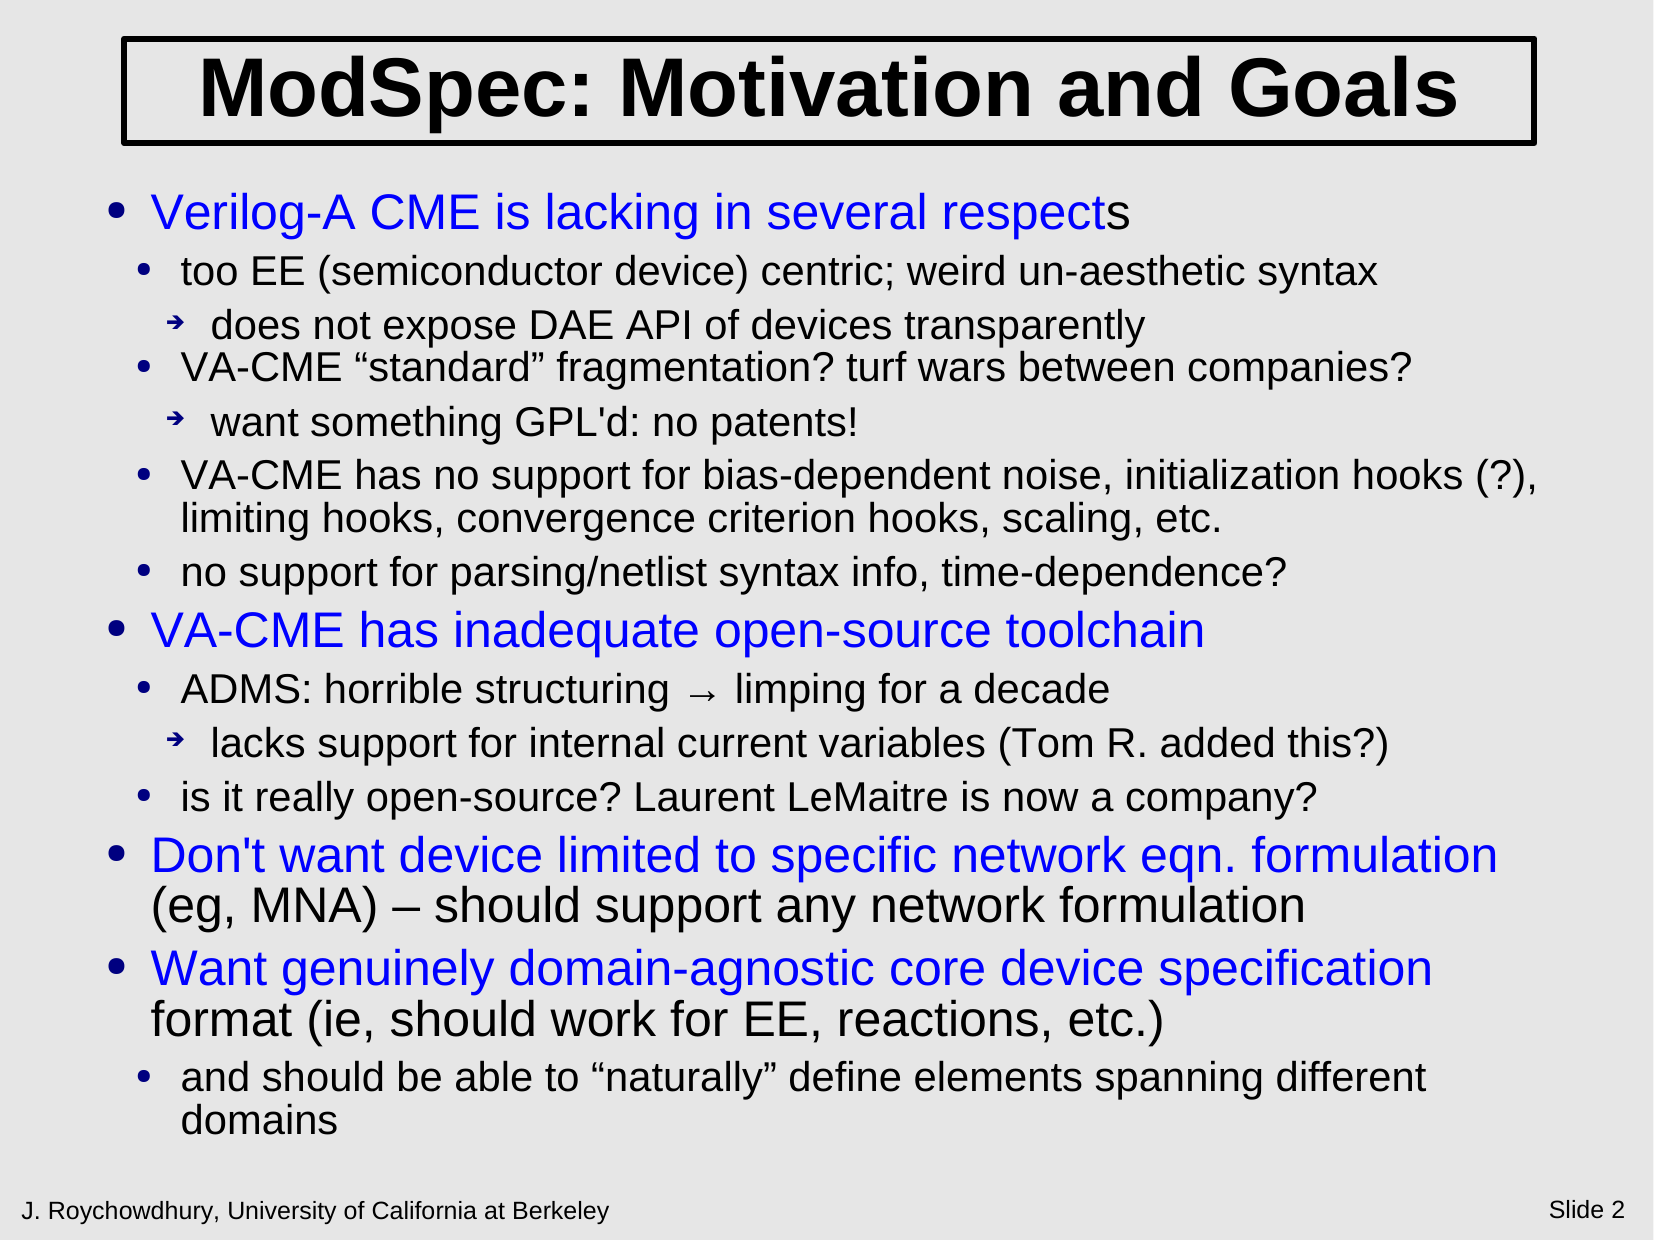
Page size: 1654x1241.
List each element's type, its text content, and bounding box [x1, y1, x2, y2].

list Verilog-A CME is lacking in several respects too EE (semiconductor device) centric; weird un-aesthetic syntax does not expose DAE API of devices transparently VA-CME “standard” fragmentation? turf wars between companies? want something GPL'd: no patents! VA-CME has no support for bias-dependent noise, initialization hooks (?), limiting hooks, convergence criterion hooks, scaling, etc. no support for parsing/netlist syntax info, time-dependence? VA-CME has inadequate open-source toolchain ADMS: horrible structuring → limping for a decade lacks support for internal current variables (Tom R. added this?) is it really open-source? Laurent LeMaitre is now a company? Don't want device limited to specific network eqn. formulation (eg, MNA) – should support any network formulation Want genuinely domain-agnostic core device specification format (ie, should work for EE, reactions, etc.) and should be able to “naturally” define elements spanning different domains [75, 189, 1559, 1148]
title ModSpec: Motivation and Goals [124, 38, 1535, 144]
